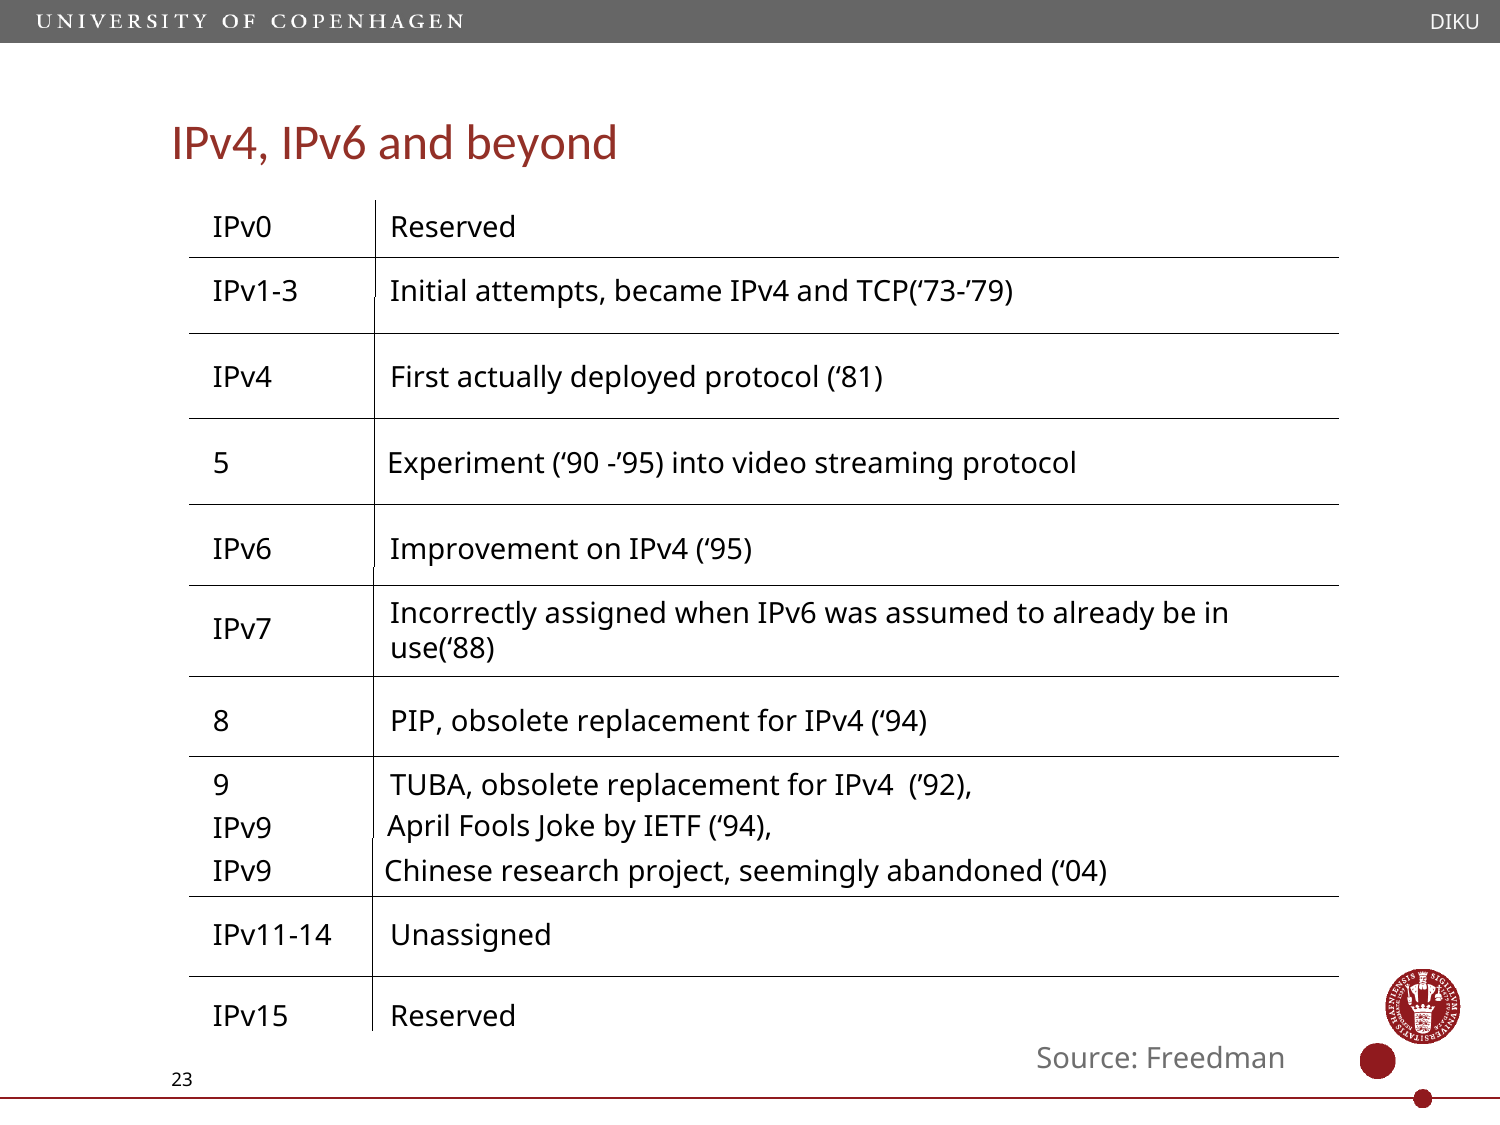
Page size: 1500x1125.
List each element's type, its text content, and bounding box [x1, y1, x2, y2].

text_box Improvement on IPv4 (‘95) [375, 522, 1284, 575]
text_box Unassigned [375, 909, 1399, 1000]
text_box IPv4, IPv6 and beyond [171, 75, 1329, 171]
text_box Reserved [375, 200, 1284, 253]
text_box IPv11-14 [198, 909, 375, 999]
text_box Chinese research project, seemingly abandoned (‘04) [369, 844, 1309, 897]
text_box <number> [171, 1067, 522, 1092]
text_box IPv15 [198, 989, 364, 1042]
text_box Incorrectly assigned when IPv6 was assumed to already be in use(‘88) [375, 587, 1284, 678]
text_box IPv0 [198, 200, 364, 253]
text_box Initial attempts, became IPv4 and TCP(‘73-’79) [375, 265, 1339, 317]
text_box IPv6 [198, 522, 364, 575]
text_box PIP, obsolete replacement for IPv4 (‘94) [375, 694, 1284, 747]
text_box DIKU [469, 0, 1495, 43]
text_box Source: Freedman [1021, 1031, 1341, 1083]
text_box Reserved [375, 1000, 1284, 1042]
text_box Experiment (‘90 -’95) into video streaming protocol [372, 437, 1366, 489]
text_box TUBA, obsolete replacement for IPv4 (’92), [375, 758, 1284, 811]
text_box IPv1-3 [198, 265, 364, 317]
text_box 8 [198, 694, 364, 747]
text_box 5 [198, 437, 364, 489]
text_box IPv9 [198, 854, 364, 897]
picture [0, 910, 1500, 1122]
text_box April Fools Joke by IETF (‘94), [372, 800, 1281, 844]
text_box IPv7 [198, 603, 364, 655]
text_box IPv9 [198, 811, 364, 854]
text_box First actually deployed protocol (‘81) [375, 351, 1284, 403]
text_box 9 [198, 758, 364, 811]
text_box IPv4 [198, 351, 364, 403]
